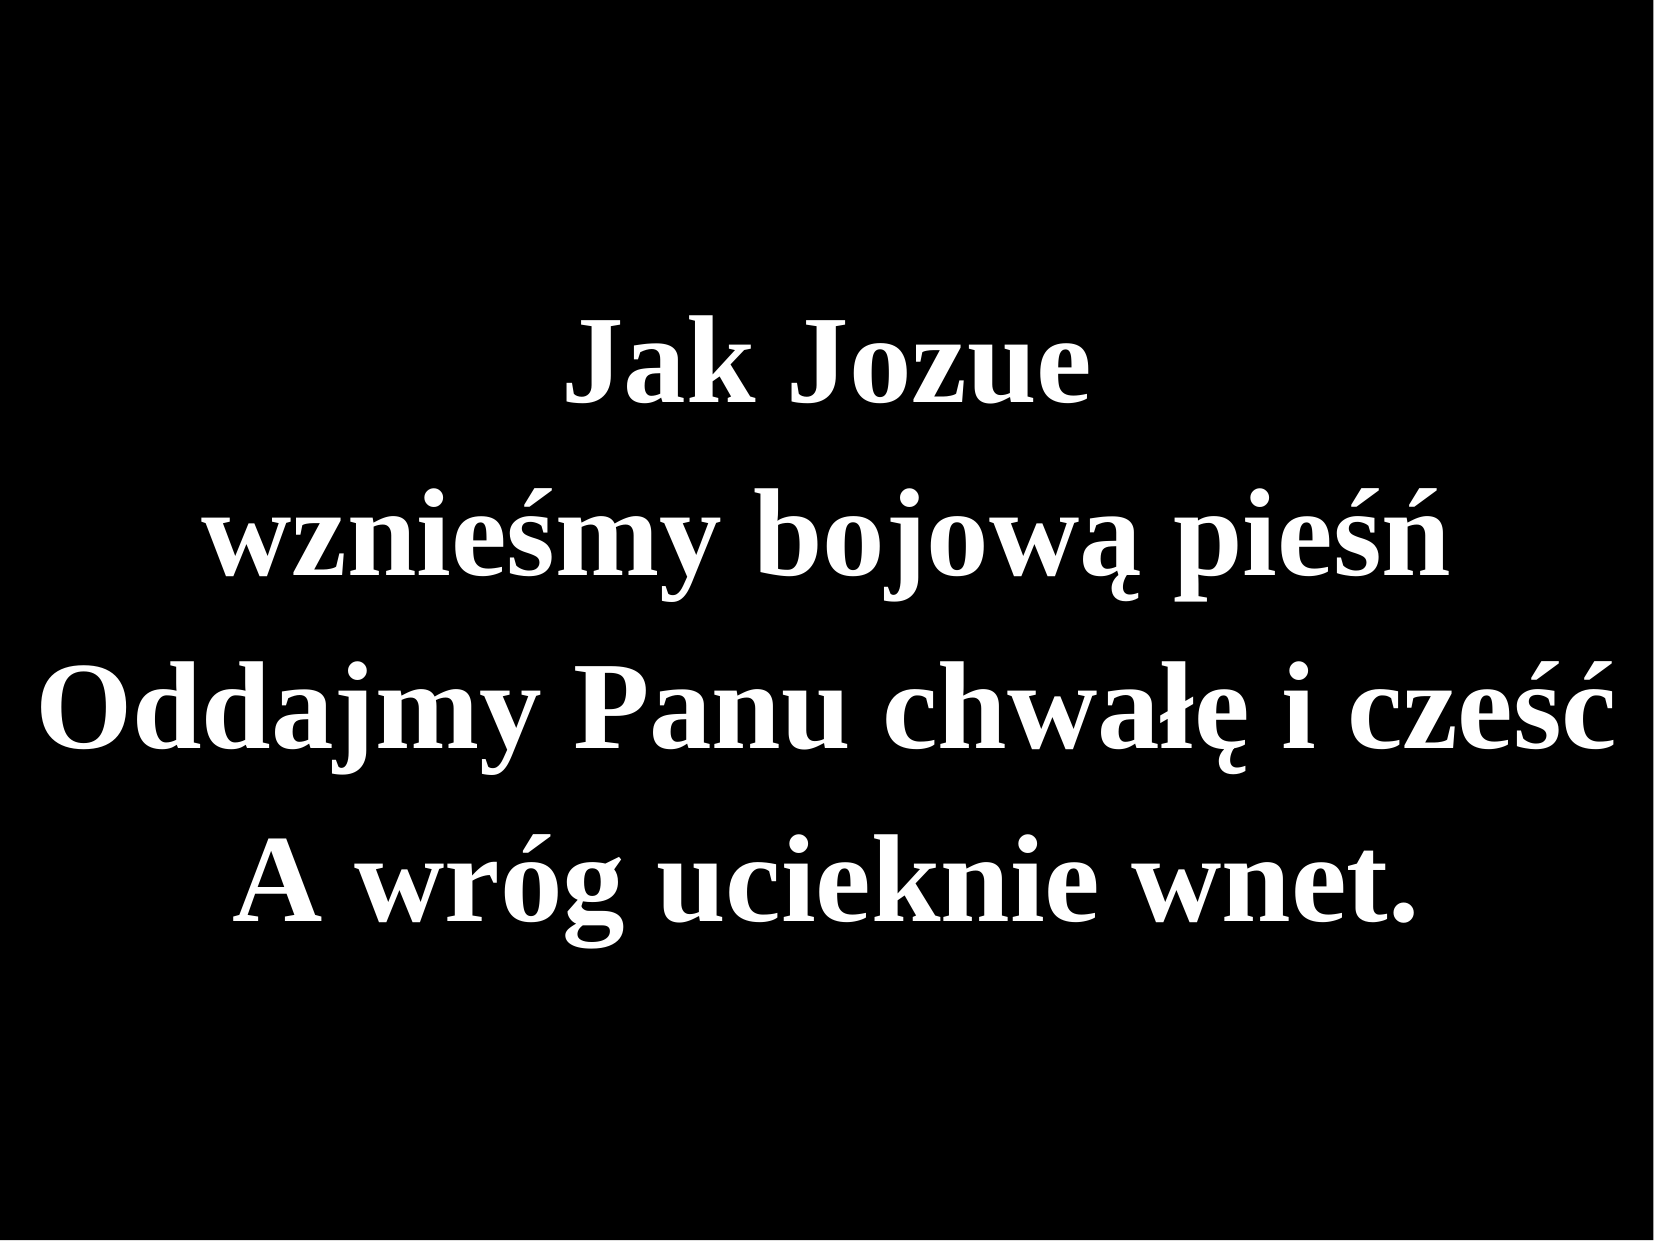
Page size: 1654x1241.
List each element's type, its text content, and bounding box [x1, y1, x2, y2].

title Jak Jozue ppp wznieśmy bojową pieśń ppp Oddajmy Panu chwałę i cześć ppp A wróg ucieknie wnet. [0, 0, 1654, 1241]
